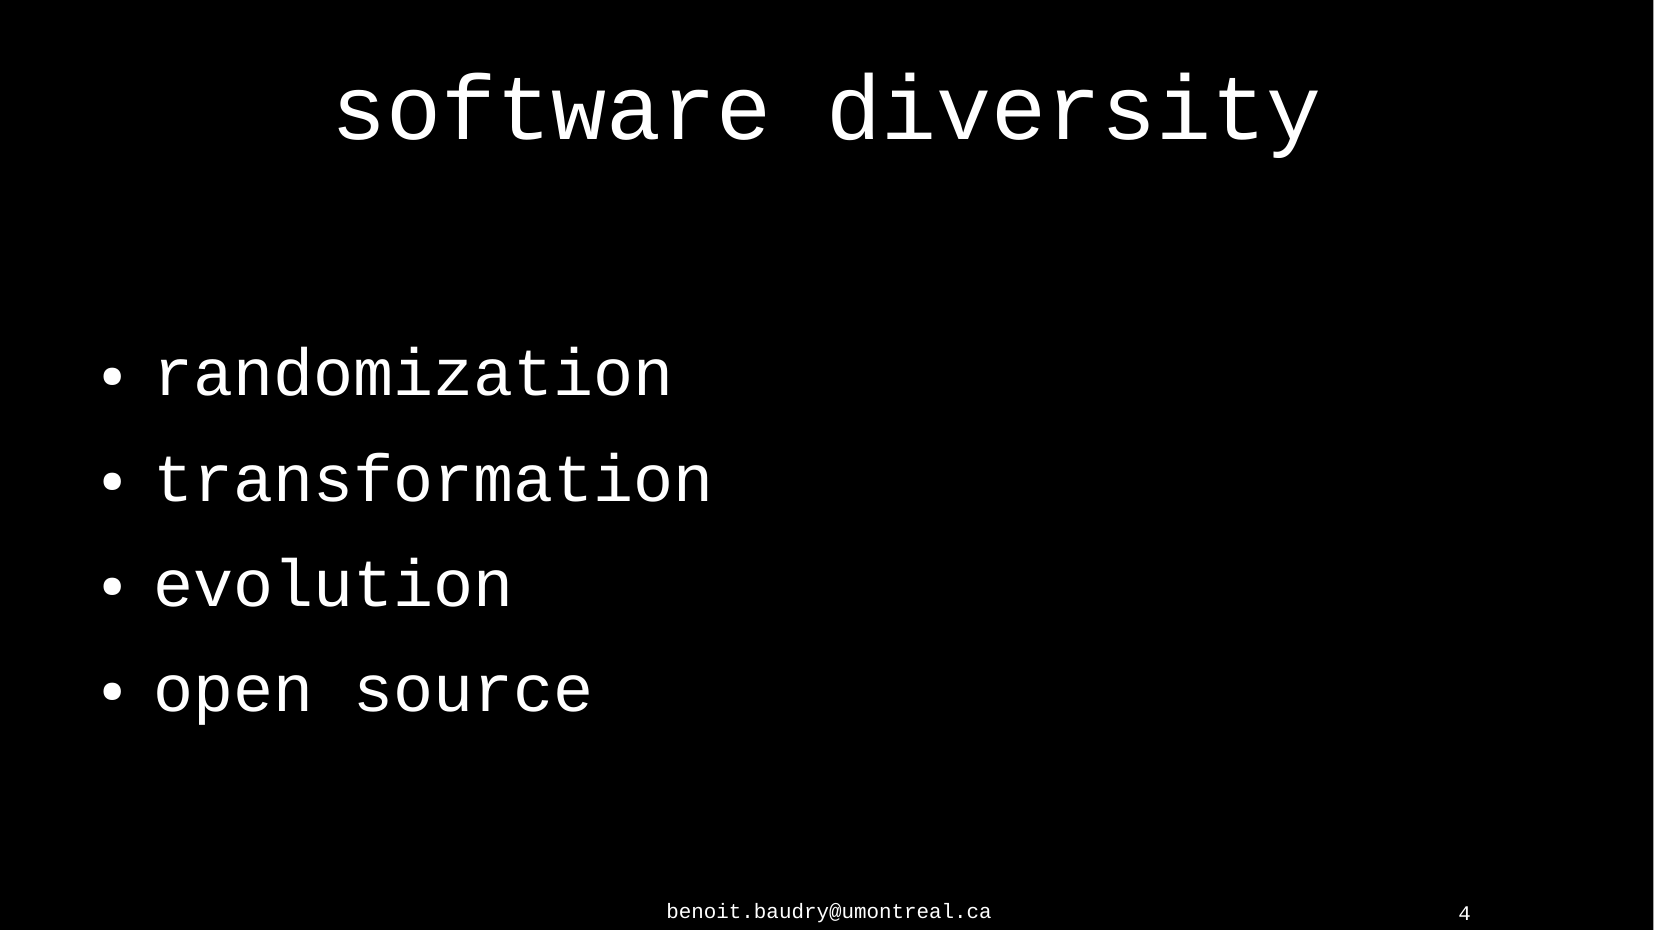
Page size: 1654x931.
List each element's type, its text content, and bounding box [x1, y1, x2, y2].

list randomization transformation evolution open source [82, 235, 1571, 775]
title software diversity [82, 37, 1571, 193]
